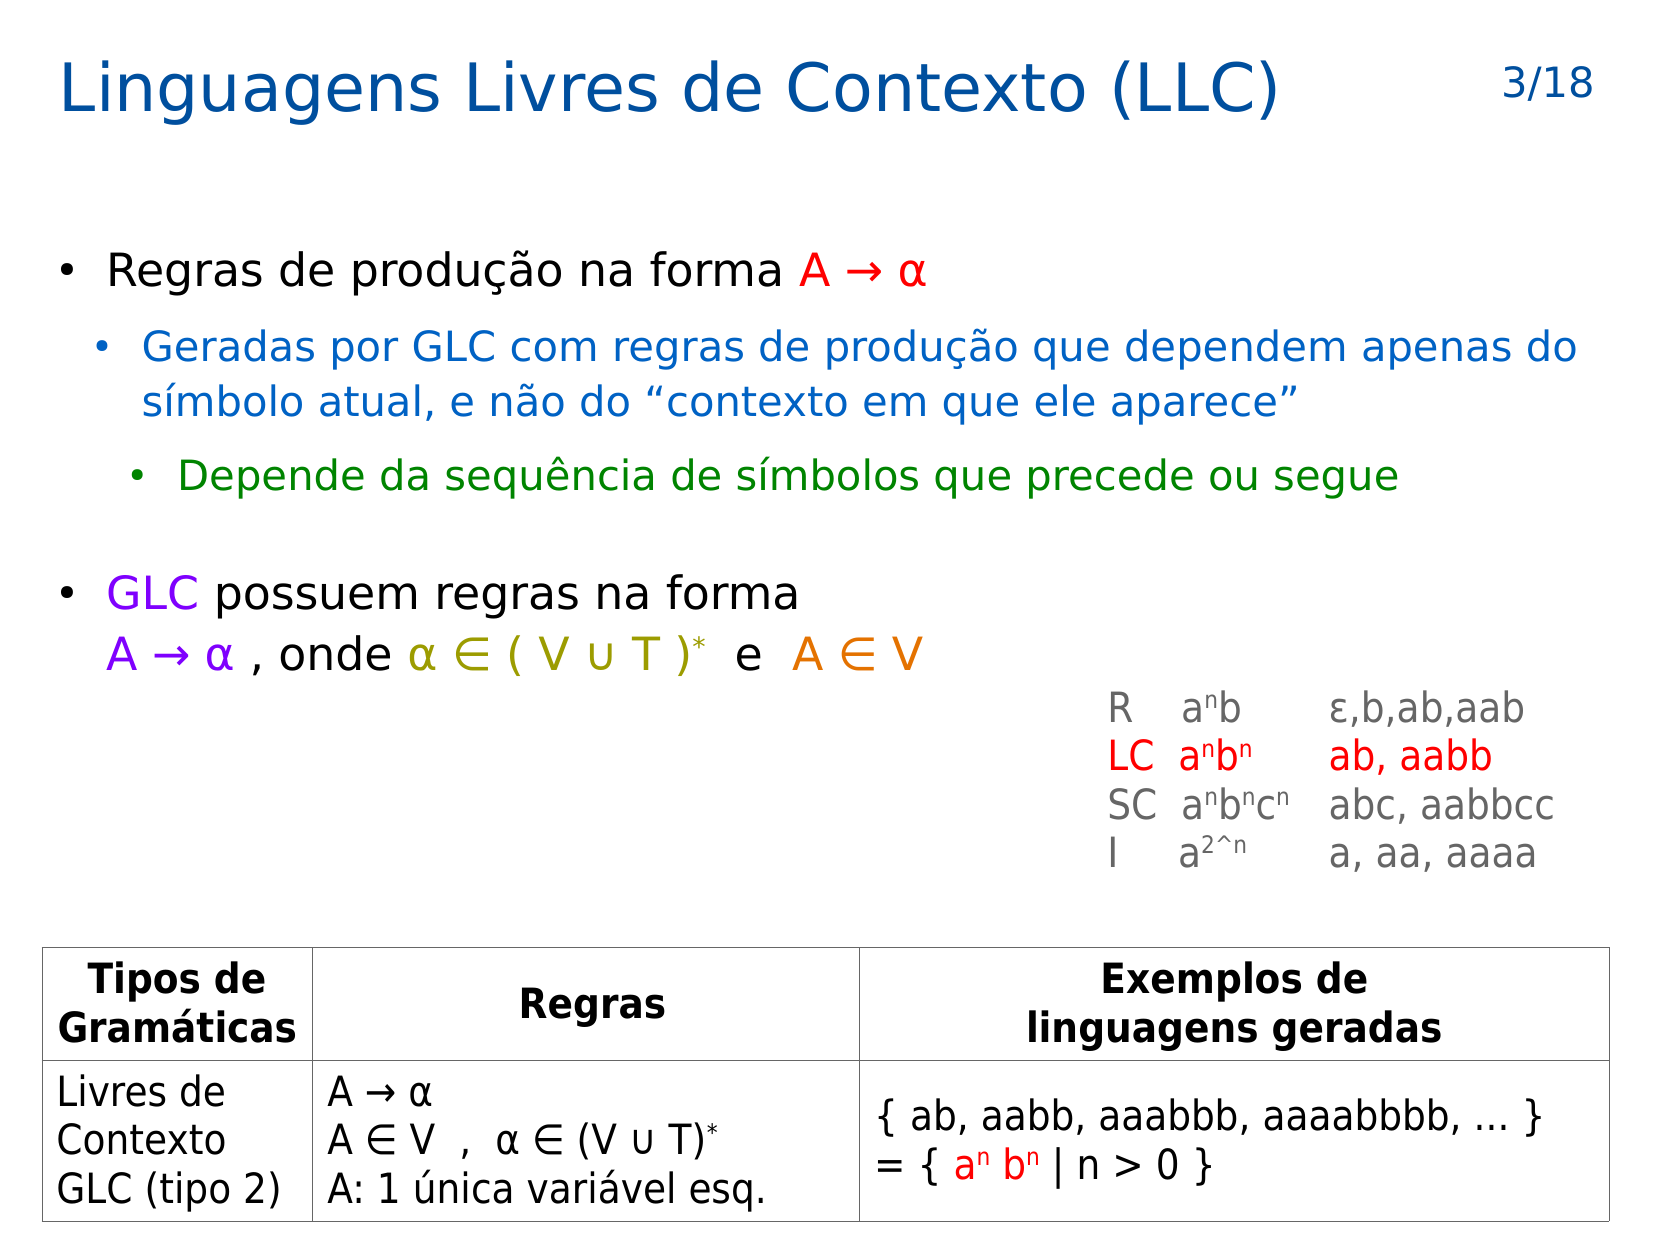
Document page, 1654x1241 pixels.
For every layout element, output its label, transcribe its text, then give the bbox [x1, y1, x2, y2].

table_cell Livres de Contexto GLC (tipo 2) [43, 1061, 312, 1221]
table_cell A → α A ∈ V , α ∈ (V ∪ T)* A: 1 única variável esq. [313, 1061, 859, 1221]
table_header Regras [313, 948, 859, 1060]
text_box R anb ε,b,ab,aab LC anbn ab, aabb SC anbncn abc, aabbcc I a2^n a, aa, aaaa [1092, 676, 1608, 886]
title Linguagens Livres de Contexto (LLC) [59, 29, 1625, 148]
table_cell { ab, aabb, aaabbb, aaaabbbb, ... } = { an bn | n > 0 } [860, 1061, 1609, 1221]
table_header Exemplos de linguagens geradas [860, 948, 1609, 1060]
list Regras de produção na forma A → α Geradas por GLC com regras de produção que dependem apenas do símbolo atual, e não do “contexto em que ele aparece” Depende da sequência de símbolos que precede ou segue GLC possuem regras na forma A → α , onde α ∈ ( V ∪ T )* e A ∈ V [59, 236, 1595, 947]
table_header Tipos de Gramáticas [43, 948, 312, 1060]
